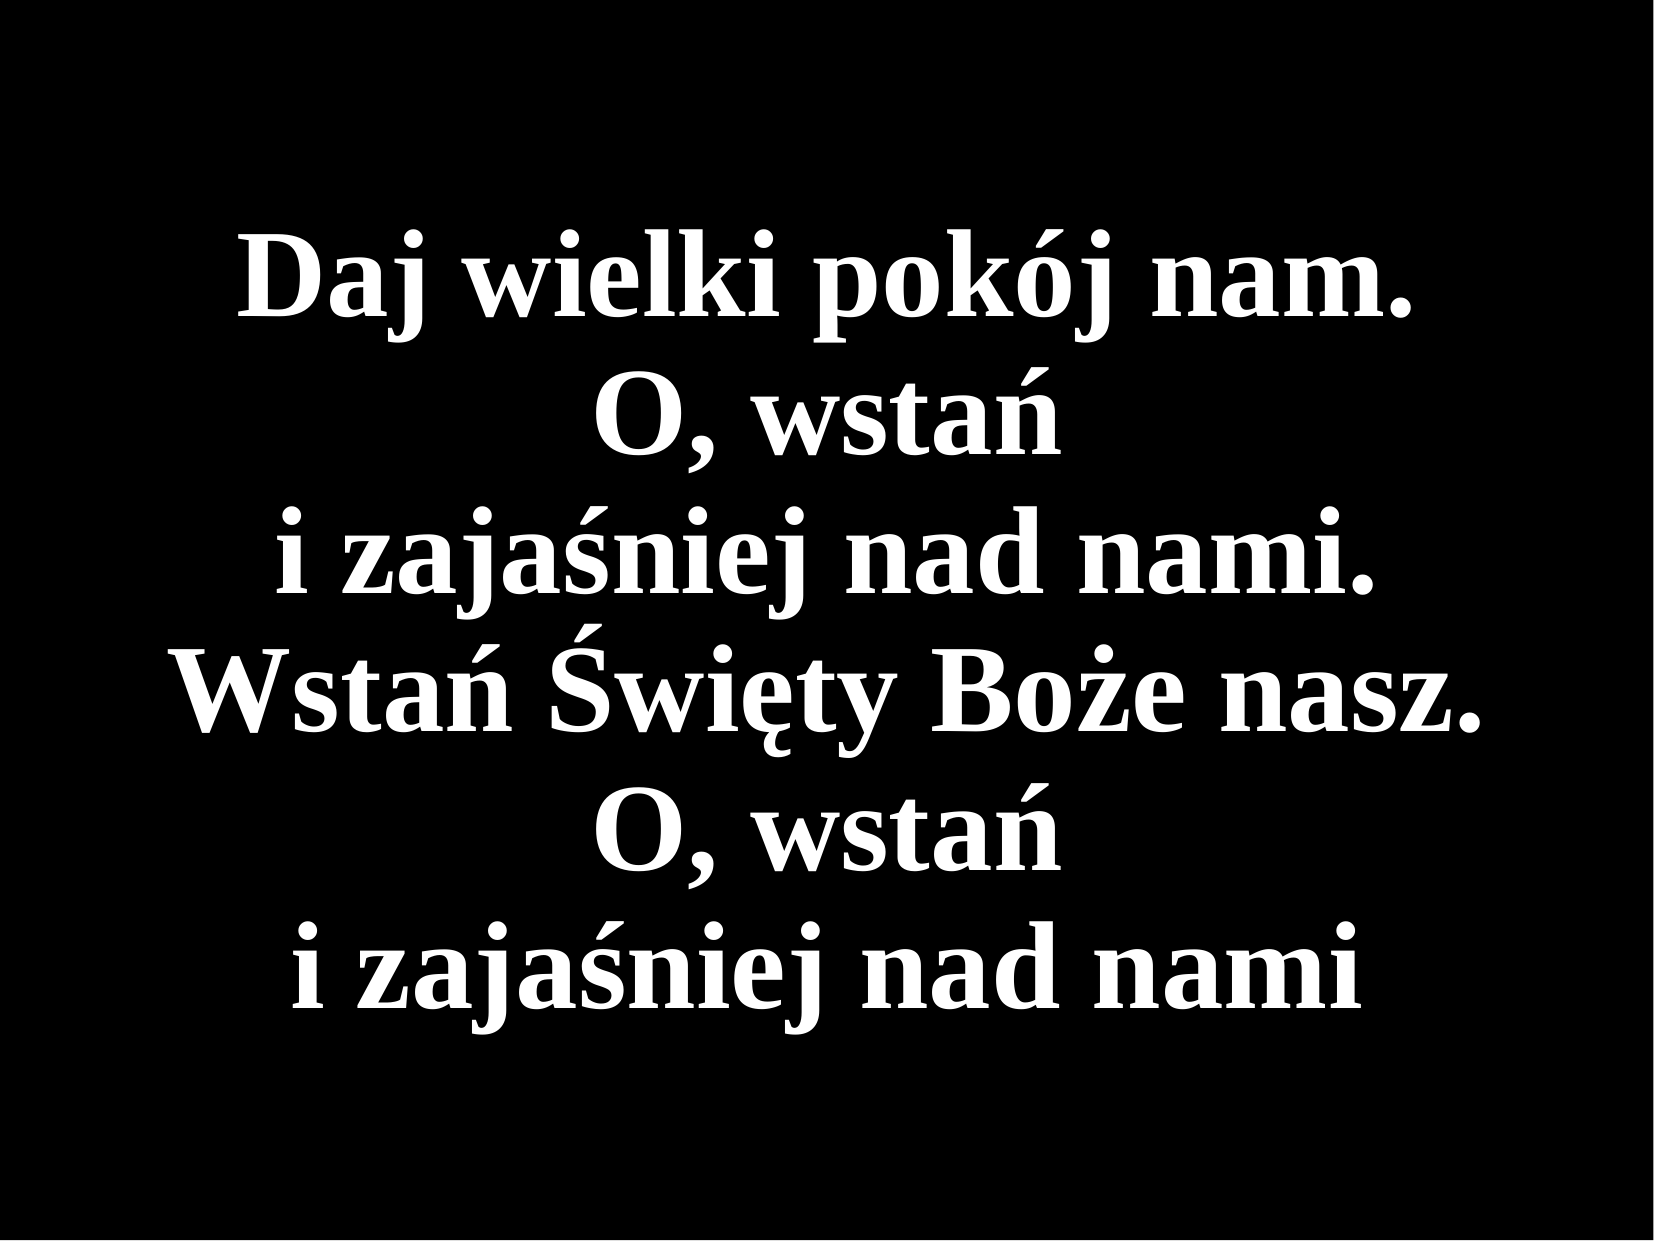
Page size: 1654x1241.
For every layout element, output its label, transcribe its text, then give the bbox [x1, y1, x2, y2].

title Daj wielki pokój nam. O, wstań i zajaśniej nad nami. Wstań Święty Boże nasz. O, wstań i zajaśniej nad nami [0, 0, 1654, 1241]
